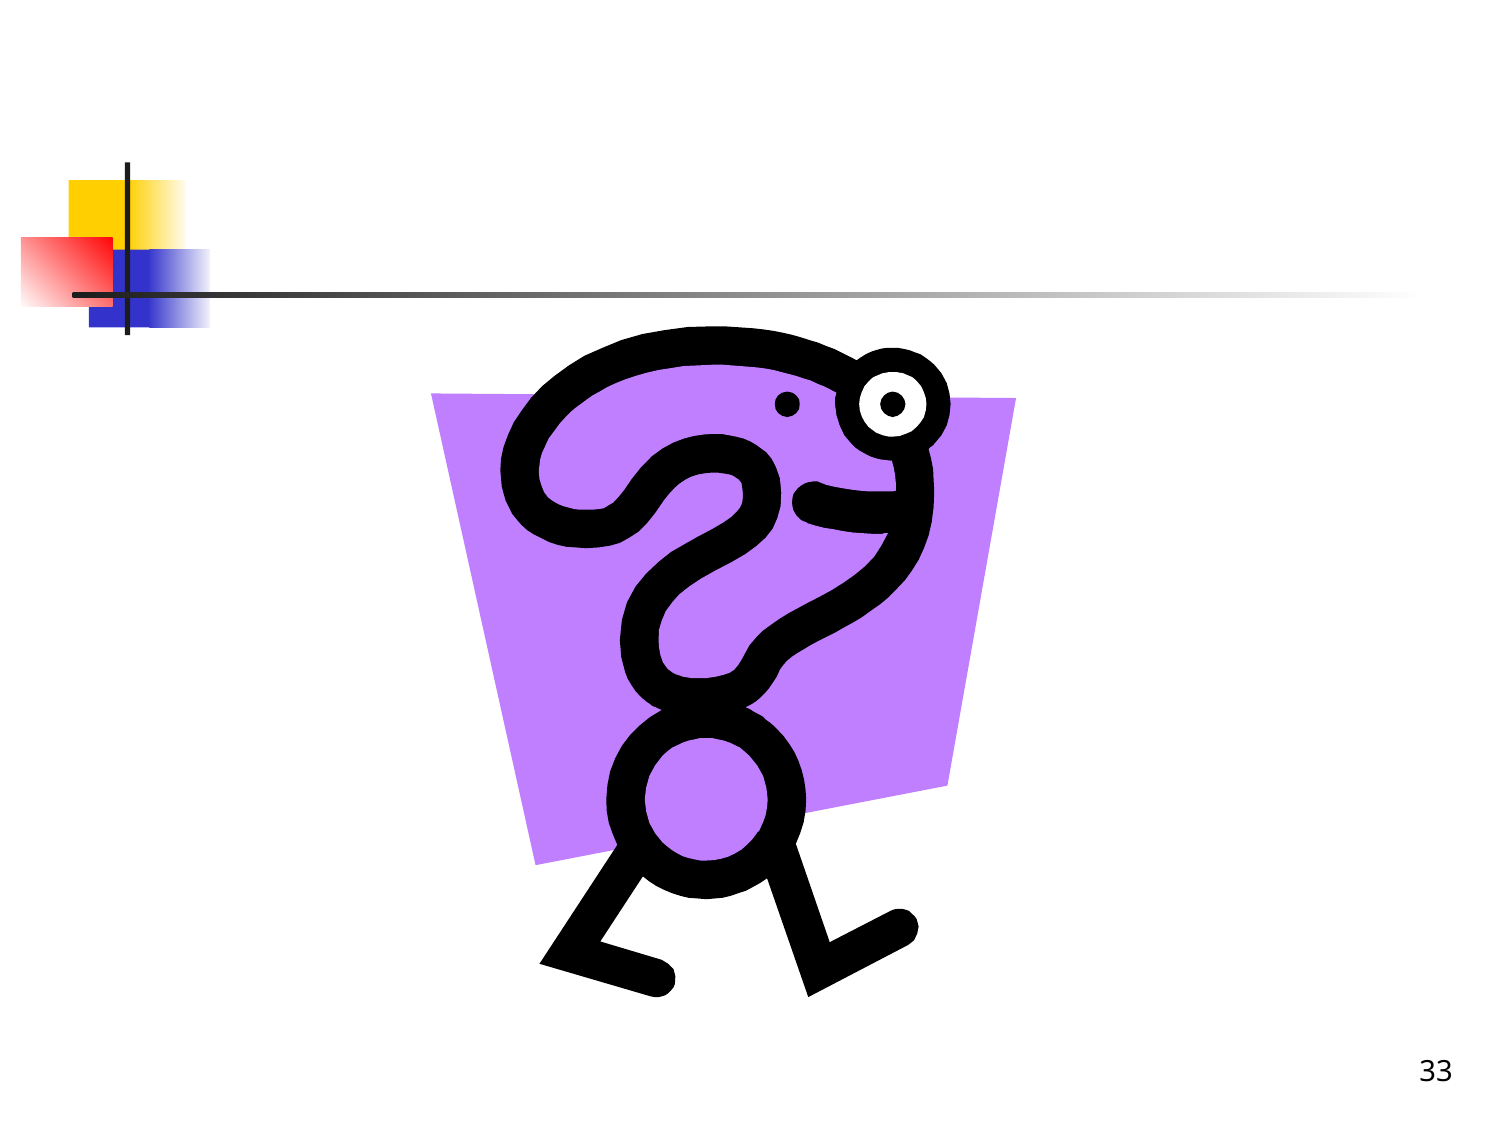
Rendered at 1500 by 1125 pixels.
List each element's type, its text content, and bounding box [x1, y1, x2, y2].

slide_number <number> [1155, 1024, 1468, 1100]
picture [430, 326, 1016, 1000]
